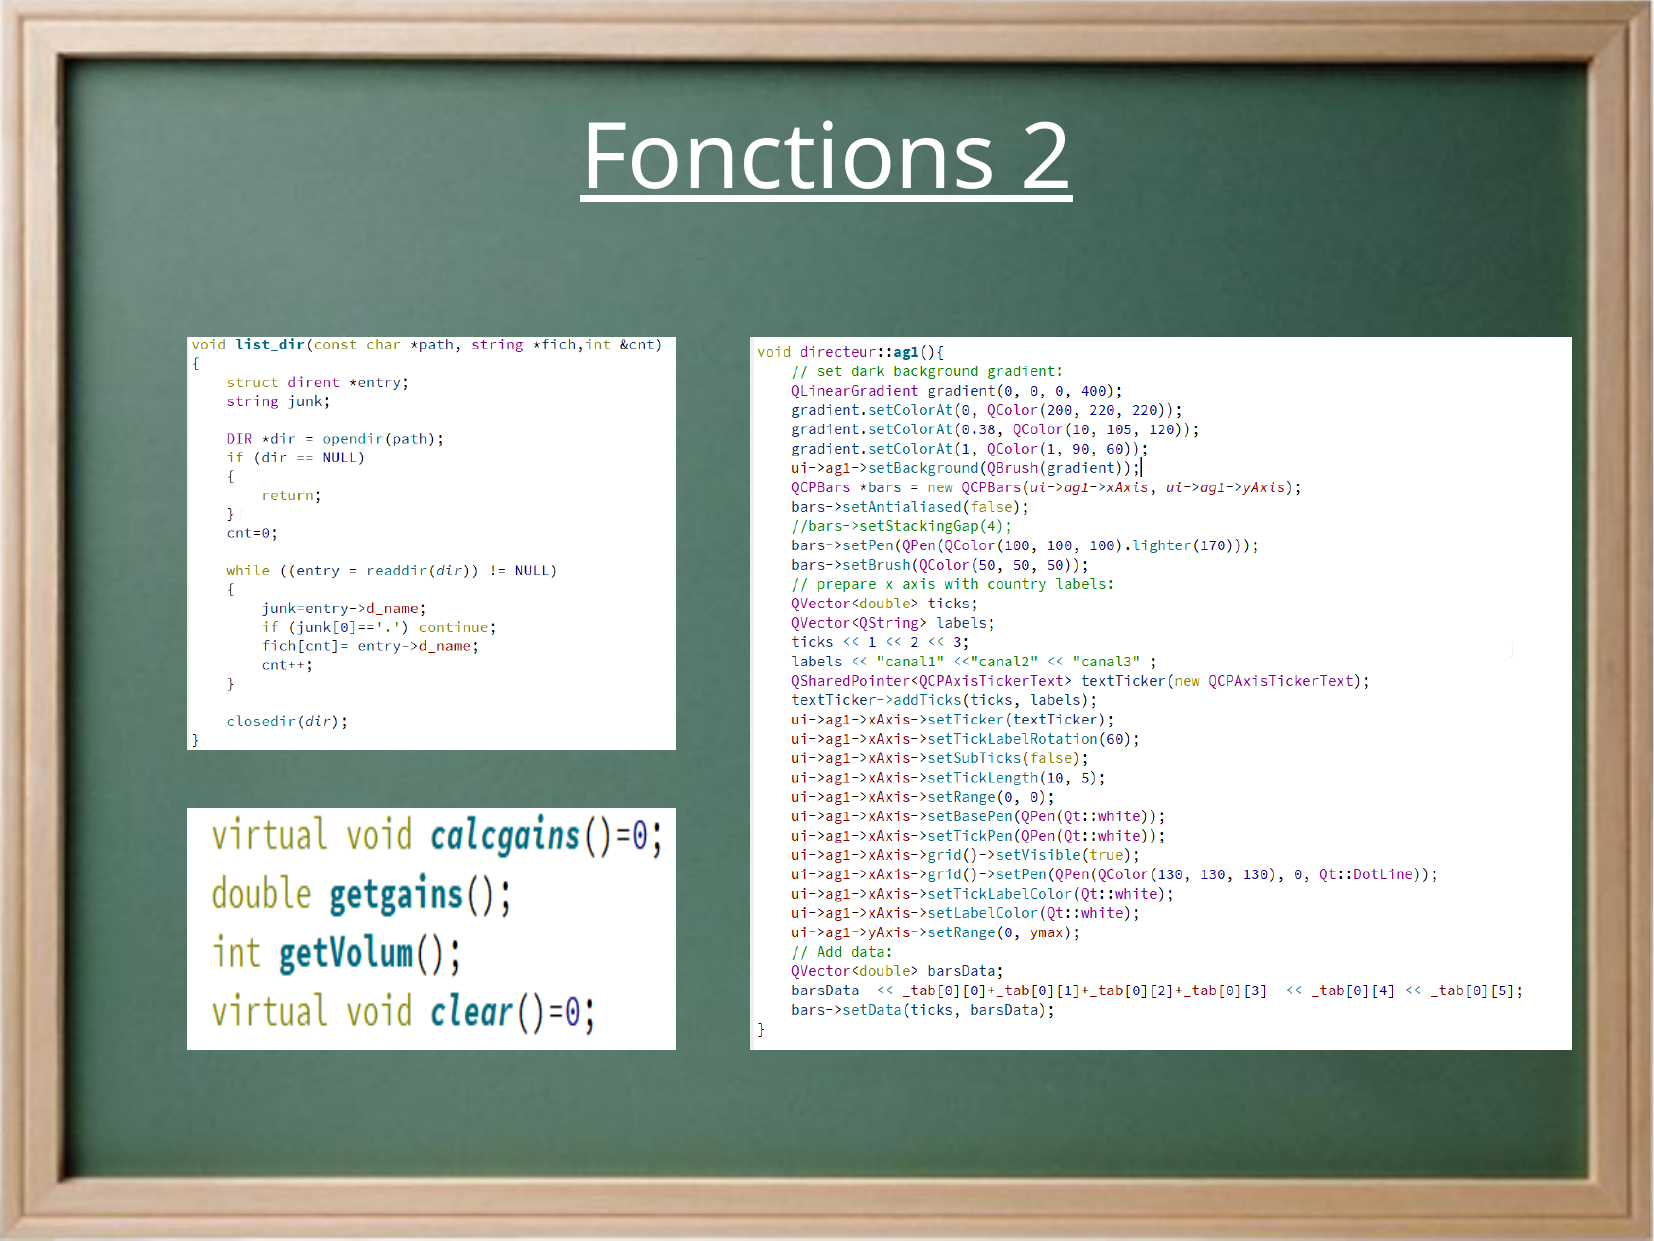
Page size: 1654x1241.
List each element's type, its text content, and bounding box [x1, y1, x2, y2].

picture [0, 0, 1654, 1241]
title Fonctions 2 [82, 49, 1571, 257]
